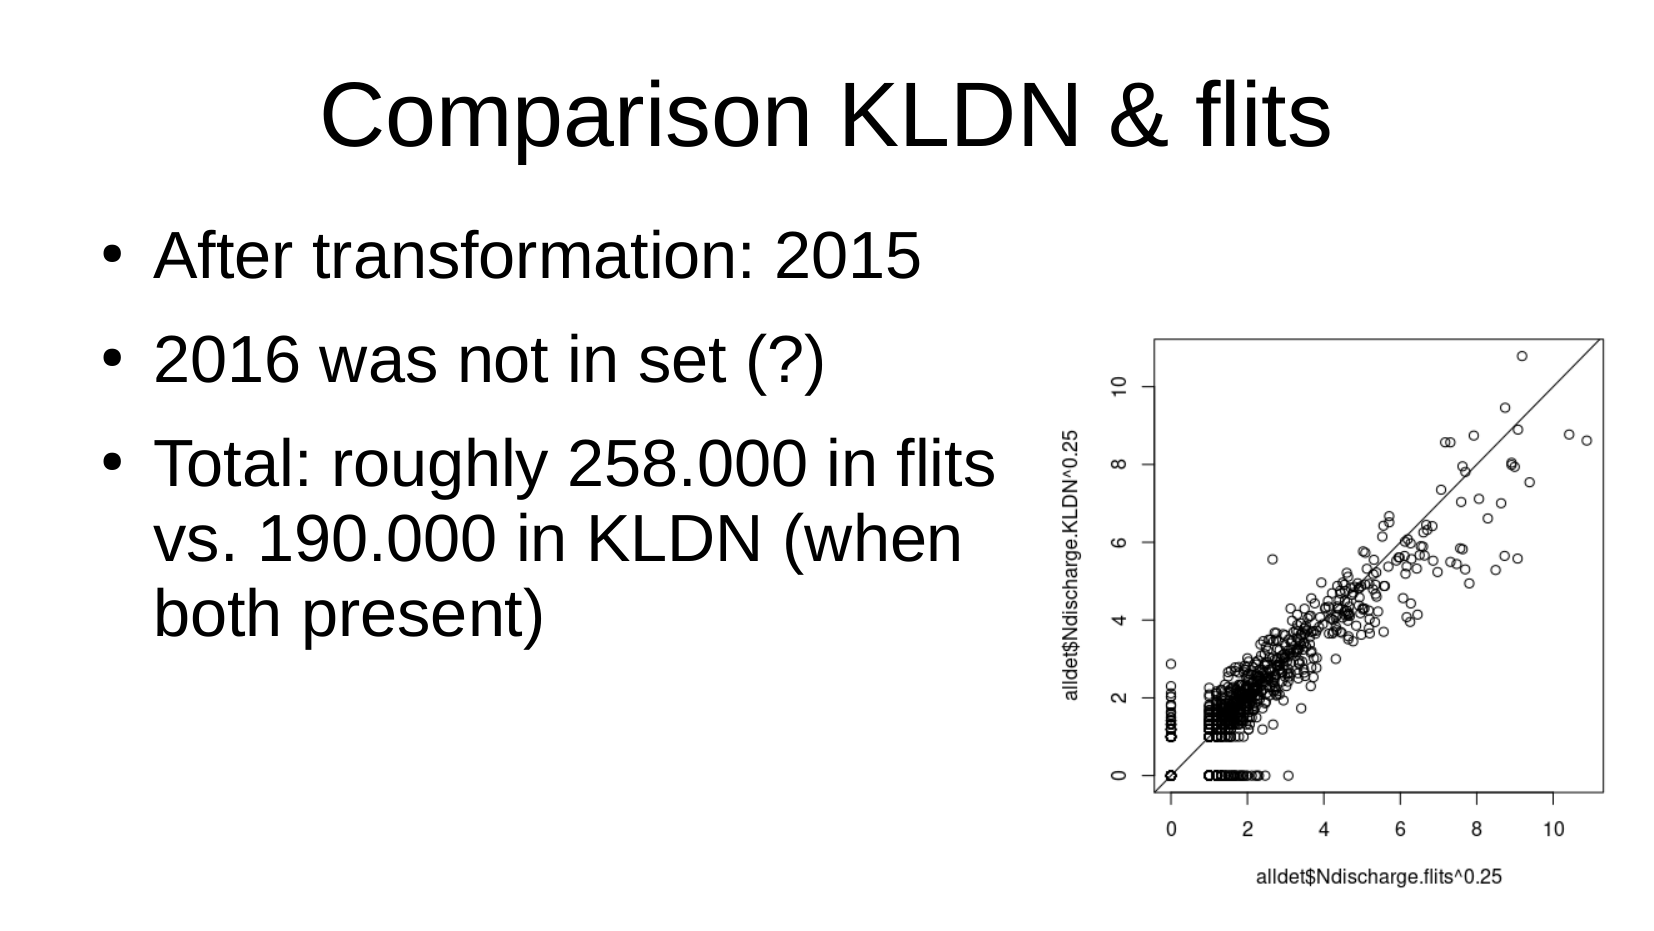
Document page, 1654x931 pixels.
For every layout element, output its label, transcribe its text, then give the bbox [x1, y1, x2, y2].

picture [1056, 241, 1654, 916]
title Comparison KLDN & flits [82, 37, 1571, 193]
list After transformation: 2015 2016 was not in set (?) Total: roughly 258.000 in flits vs. 190.000 in KLDN (when both present) [82, 217, 1081, 758]
